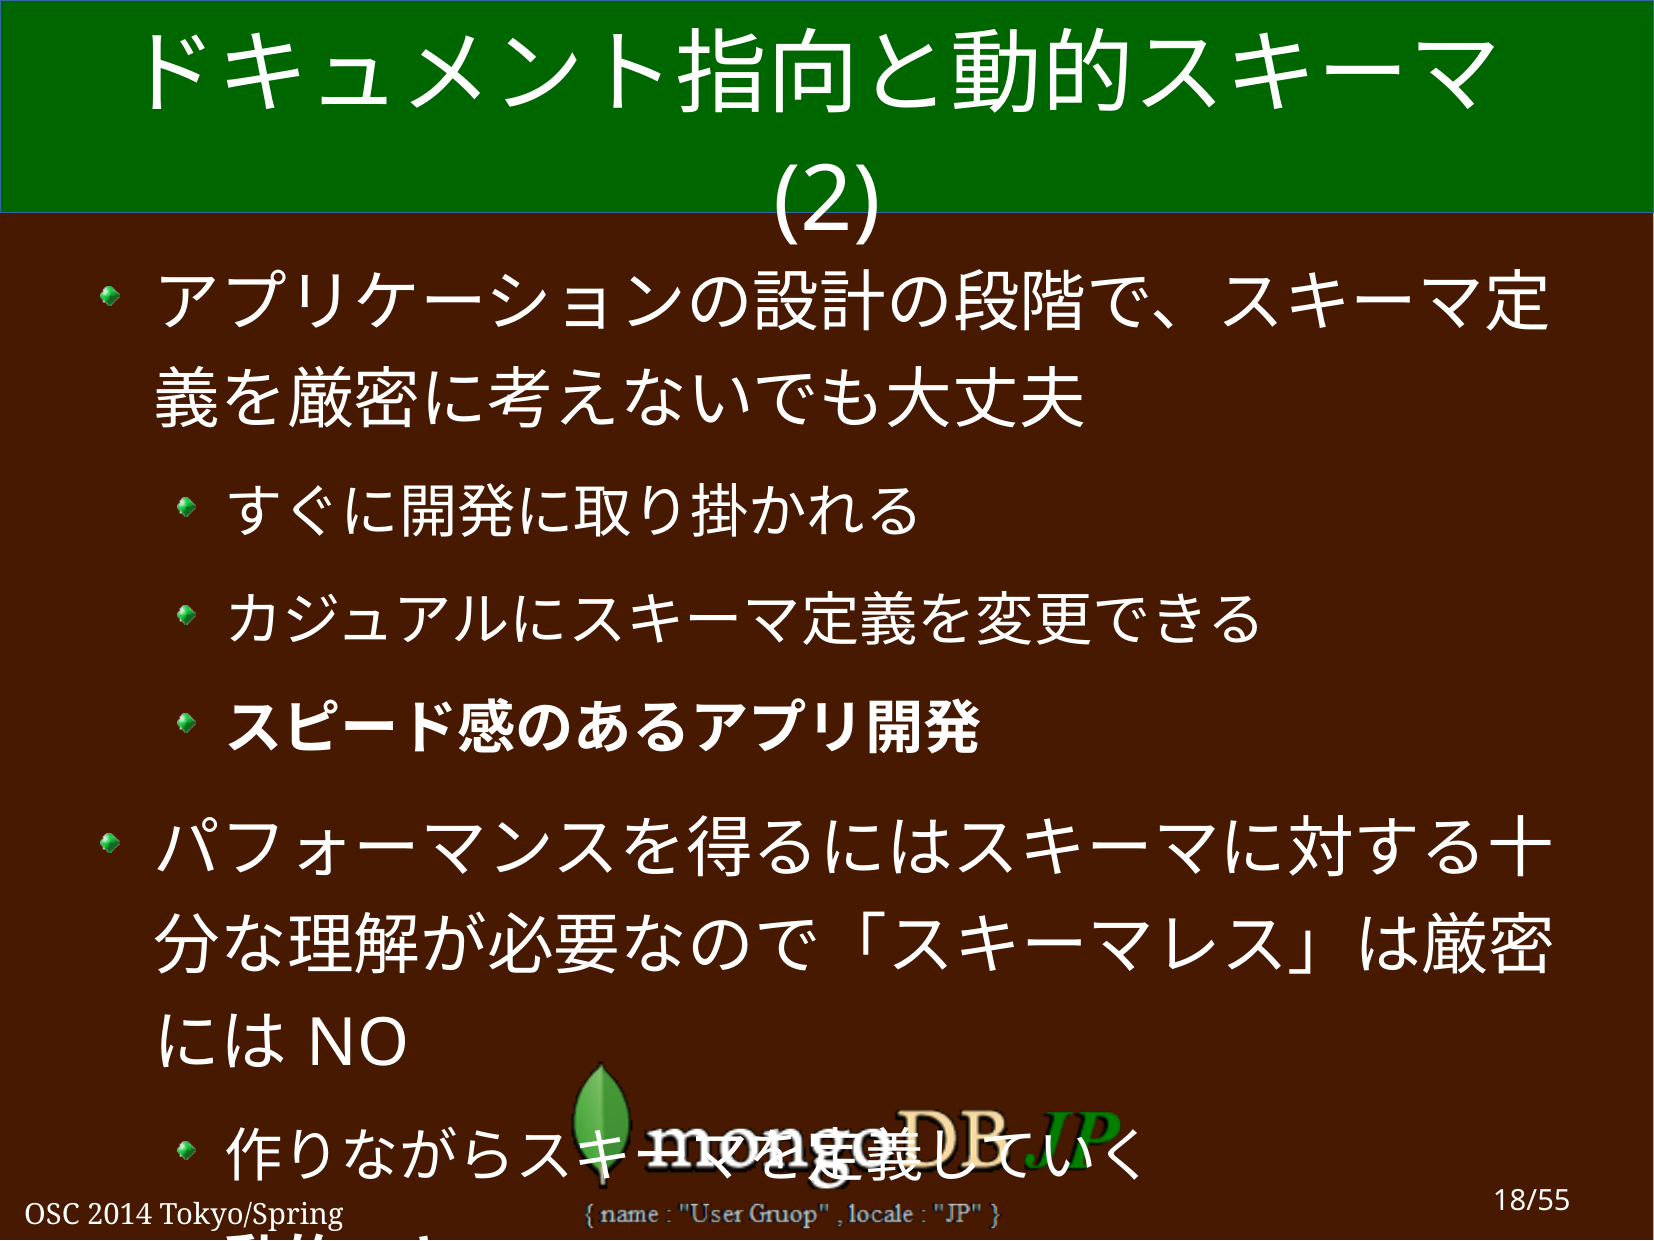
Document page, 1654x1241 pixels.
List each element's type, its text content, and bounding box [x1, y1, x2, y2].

list アプリケーションの設計の段階で、スキーマ定義を厳密に考えないでも大丈夫 すぐに開発に取り掛かれる カジュアルにスキーマ定義を変更できる スピード感のあるアプリ開発 パフォーマンスを得るにはスキーマに対する十分な理解が必要なので「スキーマレス」は厳密にはNO 作りながらスキーマを定義していく 動的スキーマ [82, 247, 1571, 974]
picture [566, 1058, 1140, 1241]
title ドキュメント指向と動的スキーマ(2) [82, 49, 1571, 207]
picture [177, 1141, 196, 1160]
